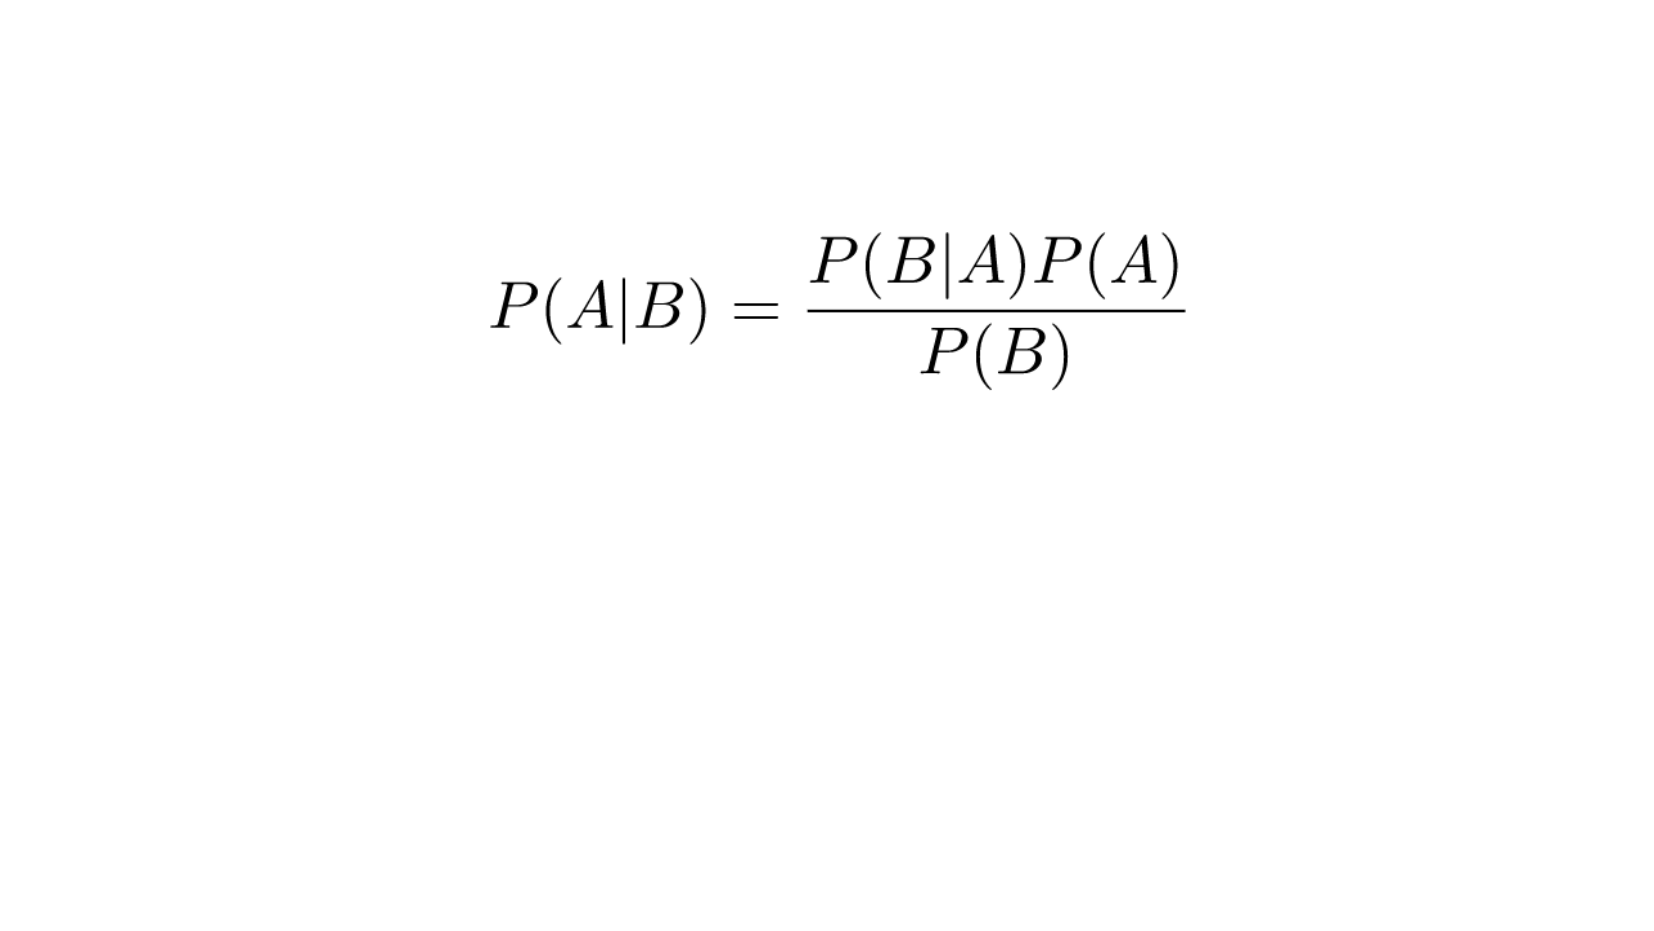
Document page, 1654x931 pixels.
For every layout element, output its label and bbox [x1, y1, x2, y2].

picture [480, 209, 1231, 416]
